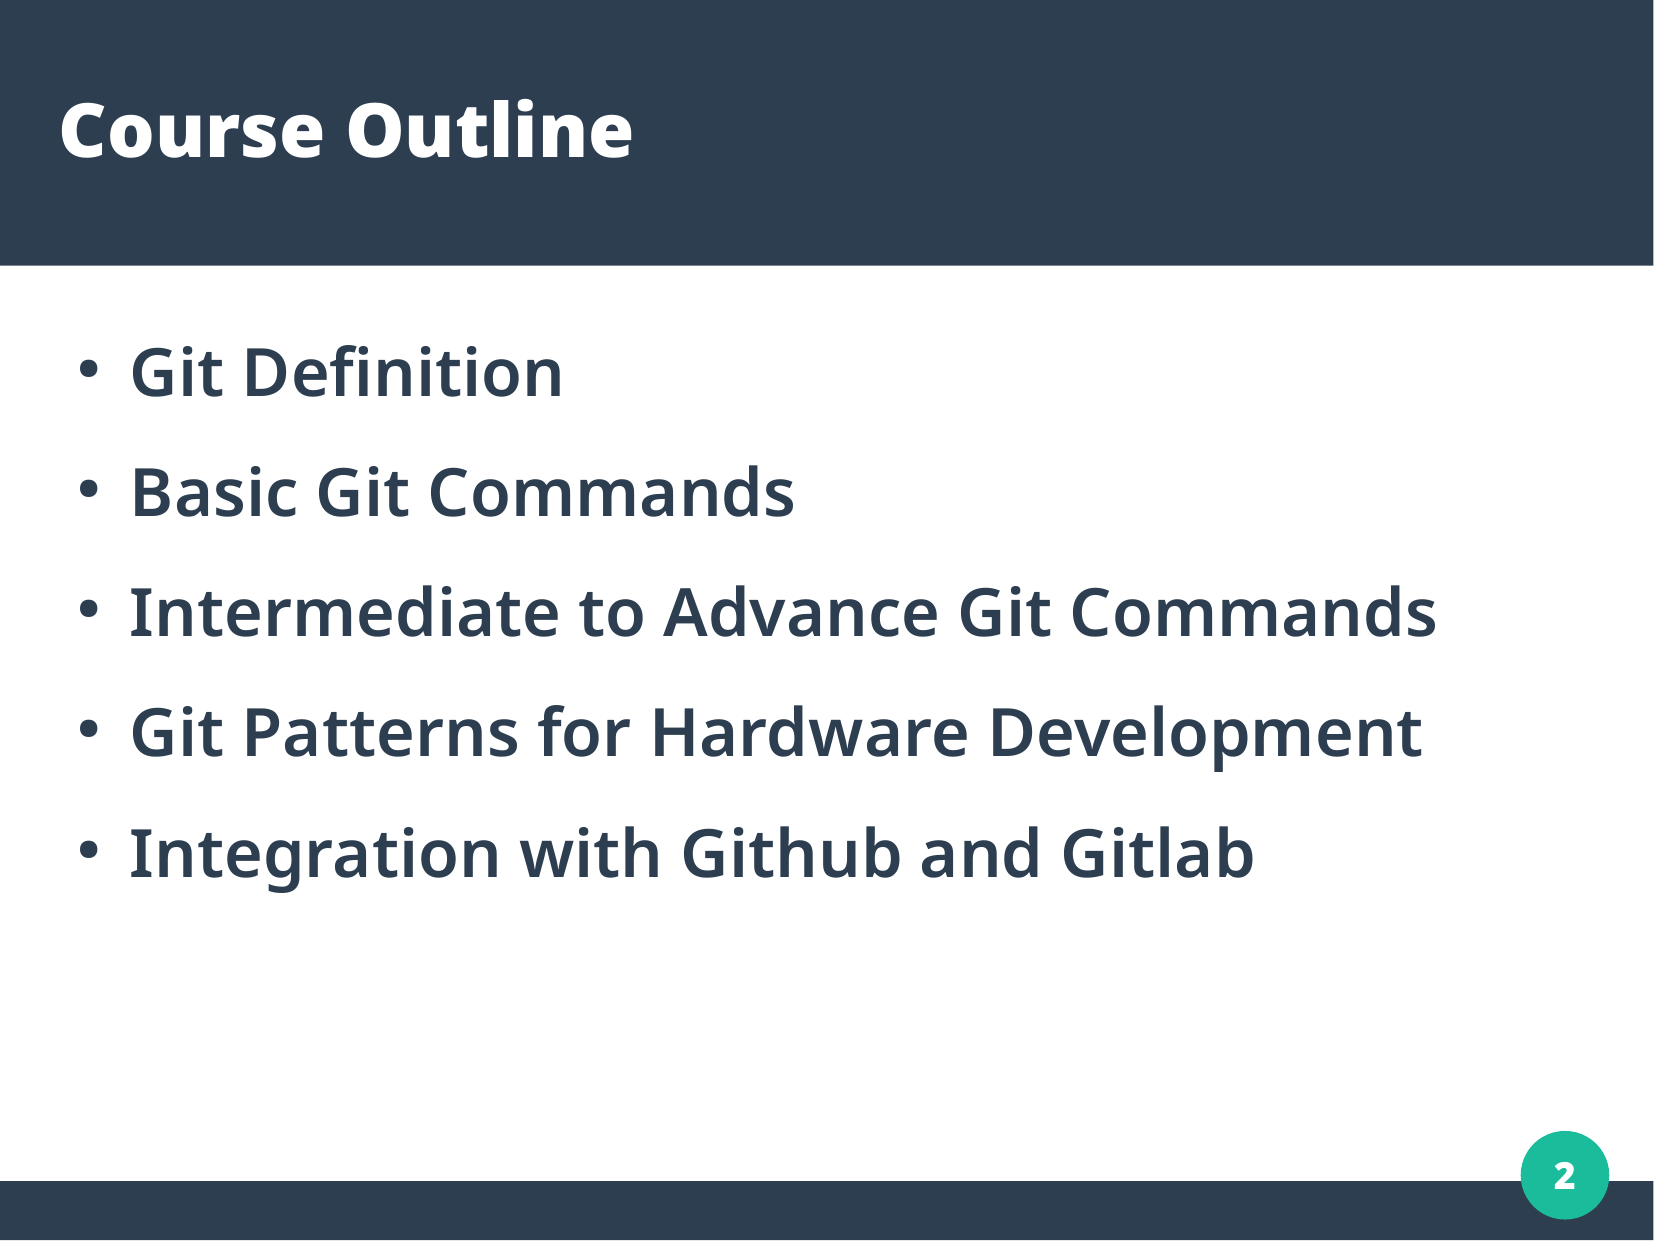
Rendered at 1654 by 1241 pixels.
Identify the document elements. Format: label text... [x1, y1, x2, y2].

title Course Outline [59, 49, 1595, 207]
list Git Definition Basic Git Commands Intermediate to Advance Git Commands Git Patterns for Hardware Development Integration with Github and Gitlab [59, 324, 1595, 1152]
